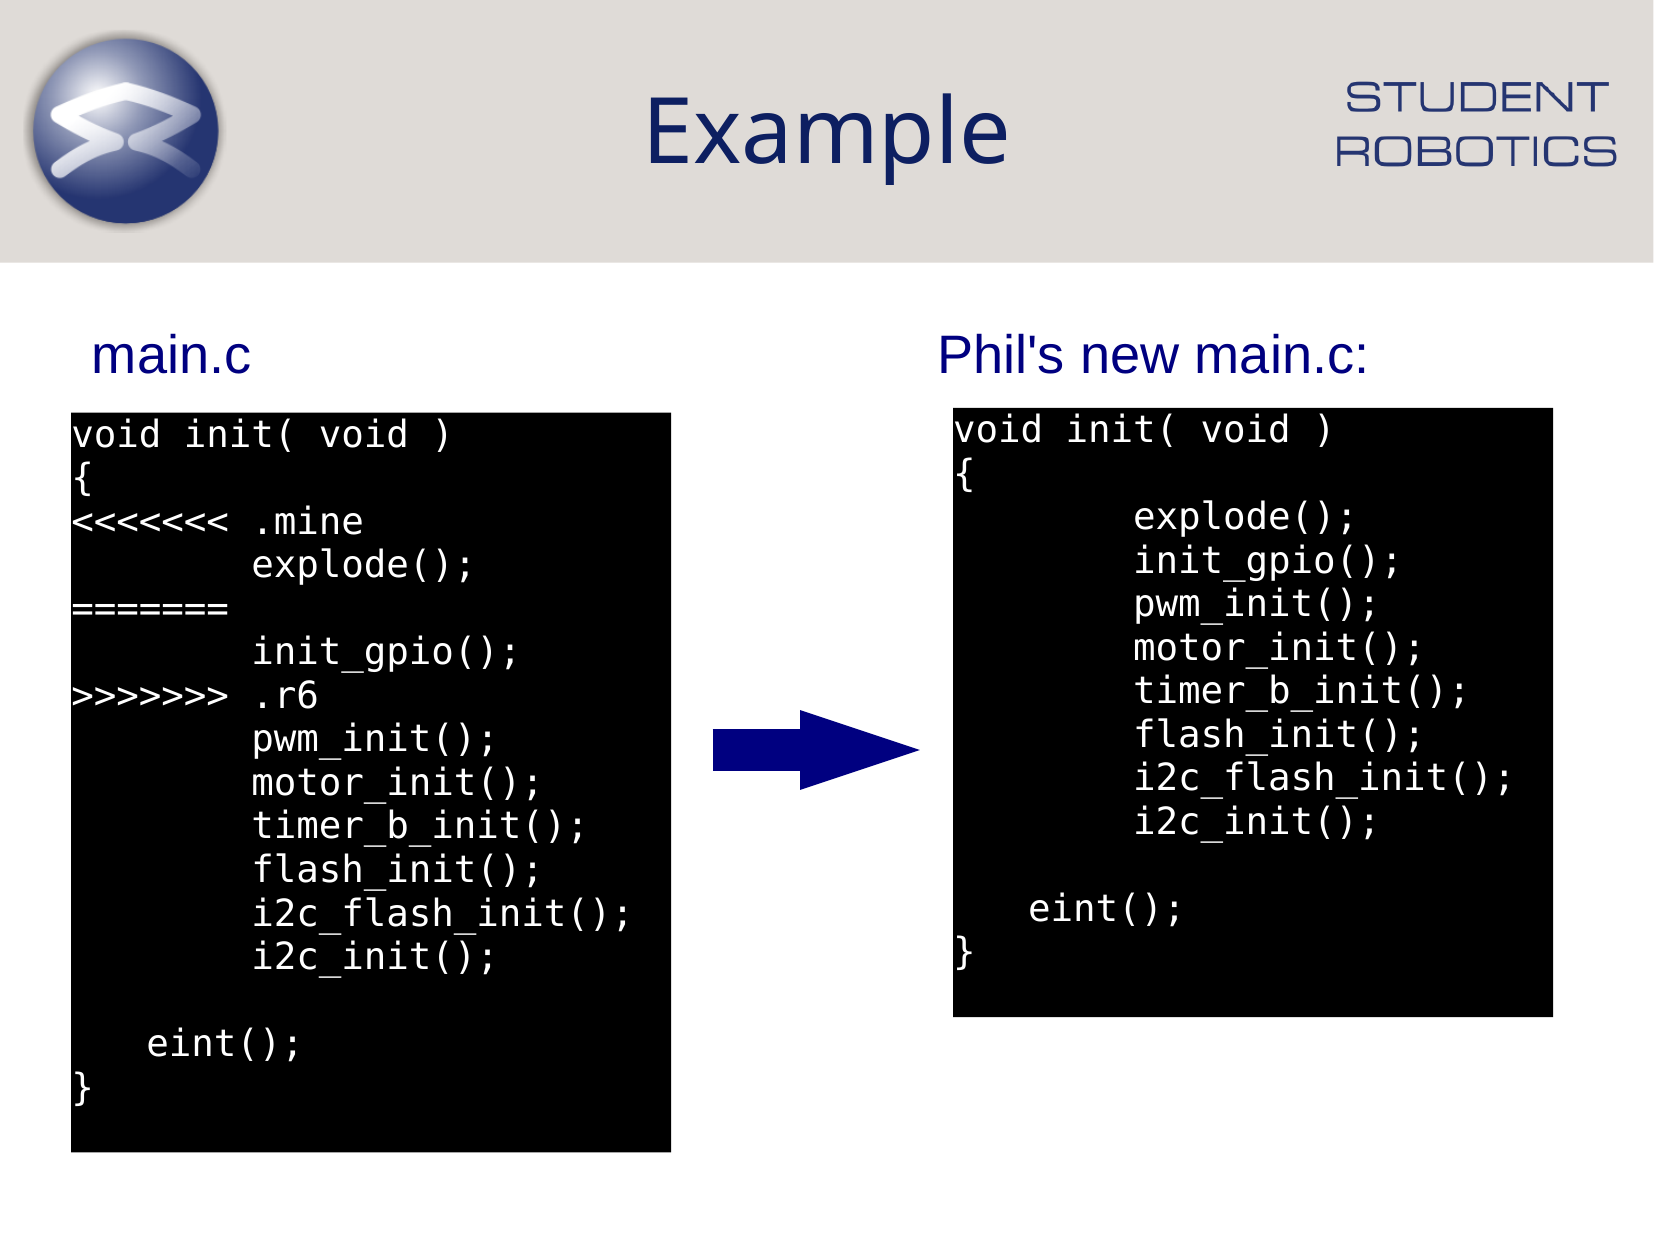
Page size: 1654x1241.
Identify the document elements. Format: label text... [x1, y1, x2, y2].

picture [1571, 68, 1633, 174]
text_box Phil's new main.c: [937, 324, 1371, 392]
text_box void init( void ) { explode(); init_gpio(); pwm_init(); motor_init(); timer_b_init(); flash_init(); i2c_flash_init(); i2c_init(); eint(); } [953, 407, 1554, 1018]
text_box void init( void ) { <<<<<<< .mine explode(); ======= init_gpio(); >>>>>>> .r6 pwm_init(); motor_init(); timer_b_init(); flash_init(); i2c_flash_init(); i2c_init(); eint(); } [71, 412, 672, 1153]
text_box main.c [91, 324, 252, 392]
title Example [82, 7, 1571, 250]
picture [9, 19, 82, 245]
